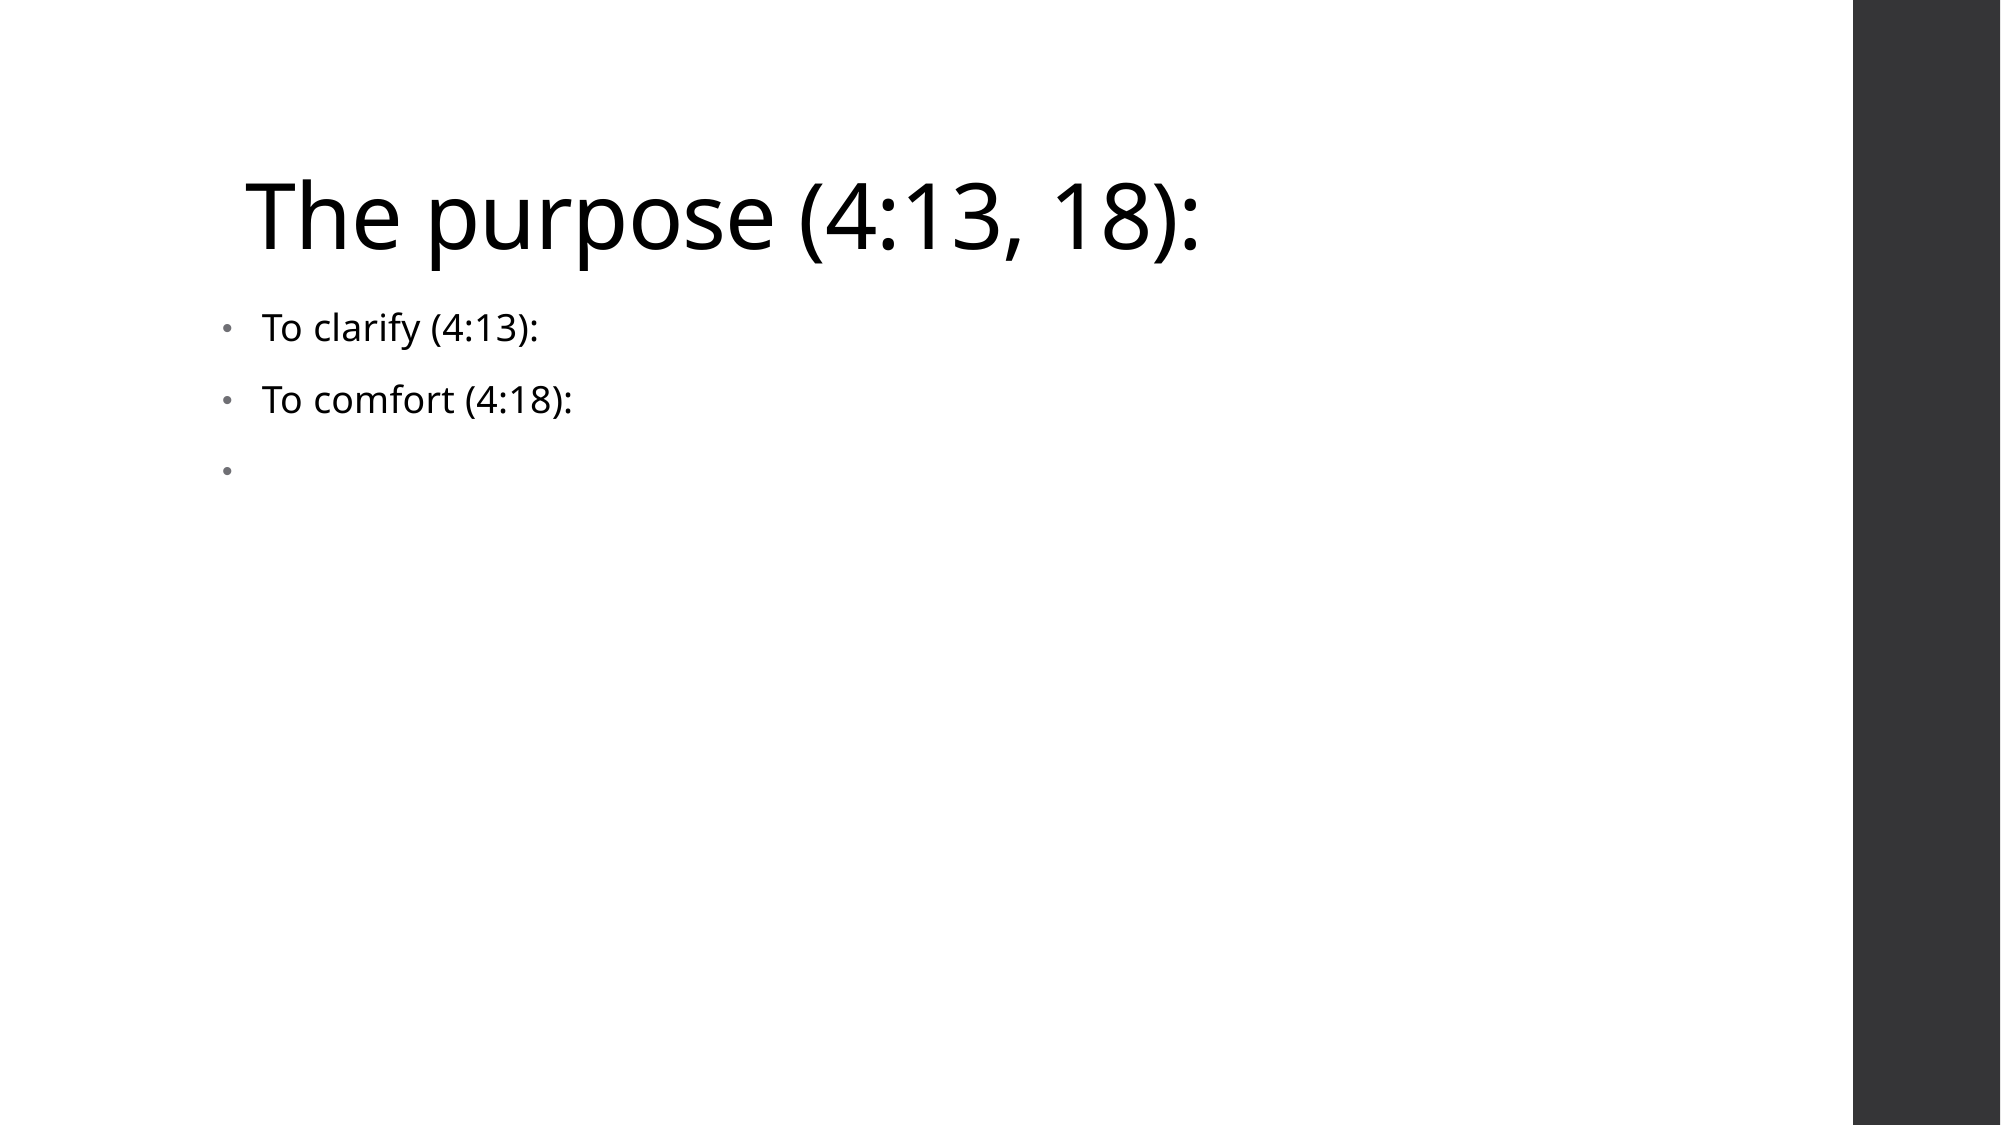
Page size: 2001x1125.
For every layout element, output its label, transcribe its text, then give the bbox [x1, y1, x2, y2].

title The purpose (4:13, 18): [206, 60, 1797, 278]
list To clarify (4:13): To comfort (4:18): [206, 299, 1617, 1014]
